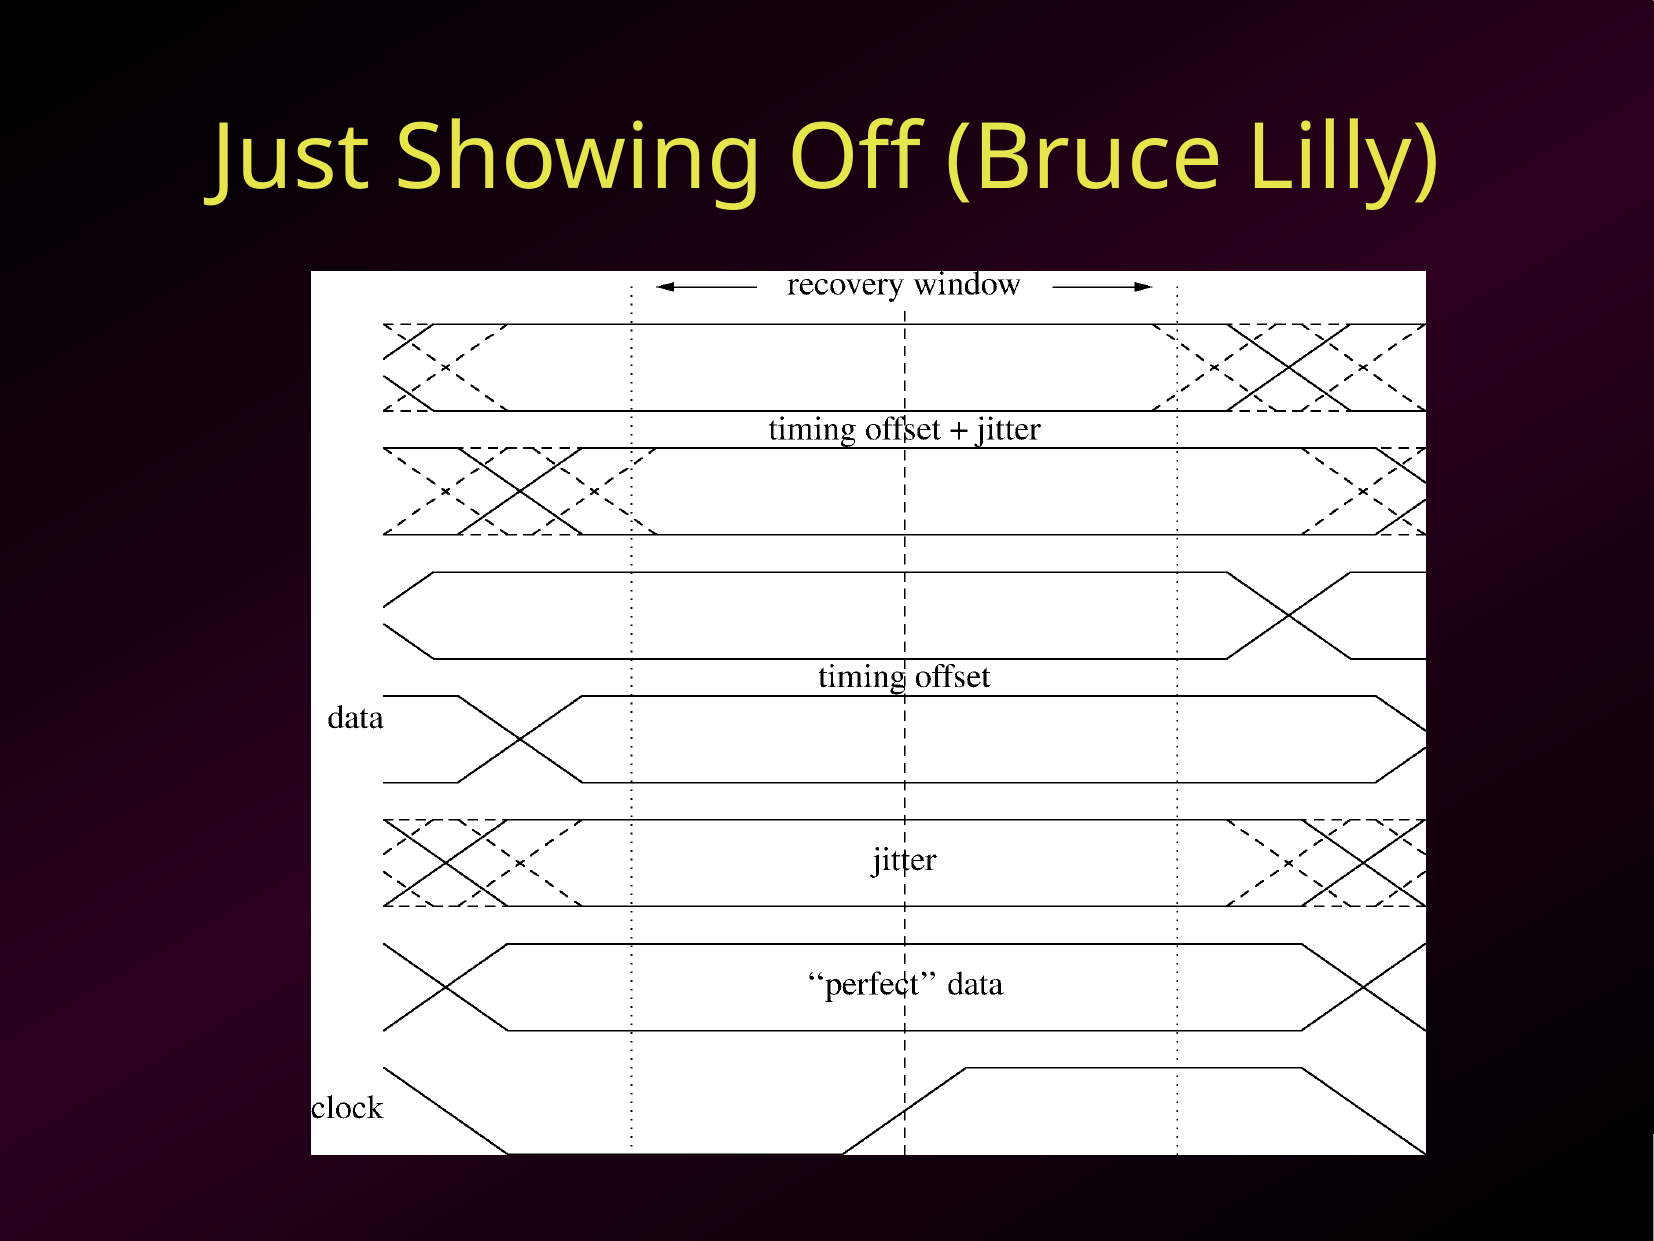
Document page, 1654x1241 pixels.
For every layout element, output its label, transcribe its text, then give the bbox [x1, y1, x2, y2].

title Just Showing Off (Bruce Lilly) [82, 49, 1571, 257]
picture [311, 271, 1426, 1156]
